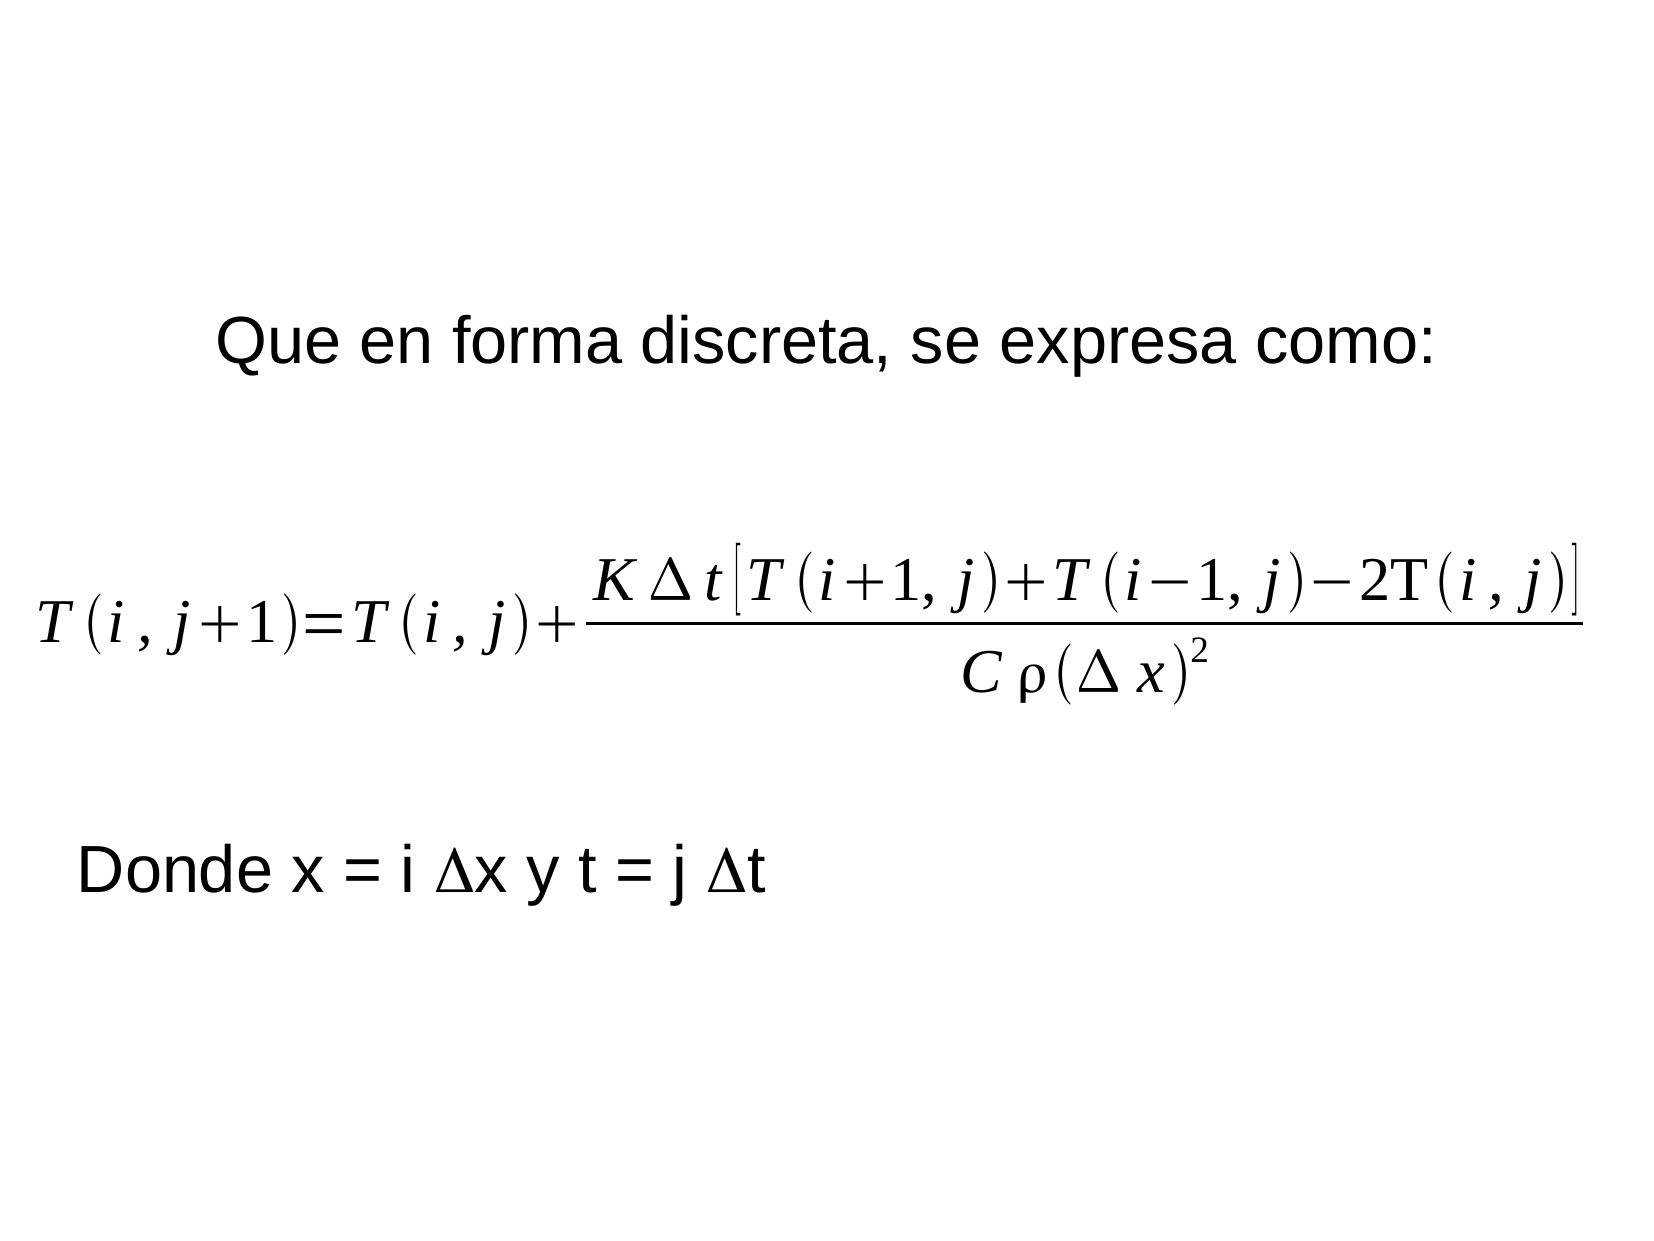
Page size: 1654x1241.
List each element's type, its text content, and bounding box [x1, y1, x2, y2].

chart [29, 540, 1593, 709]
text_box Donde x = i Dx y t = j Dt [76, 826, 1565, 914]
subtitle Que en forma discreta, se expresa como: [82, 297, 1571, 384]
